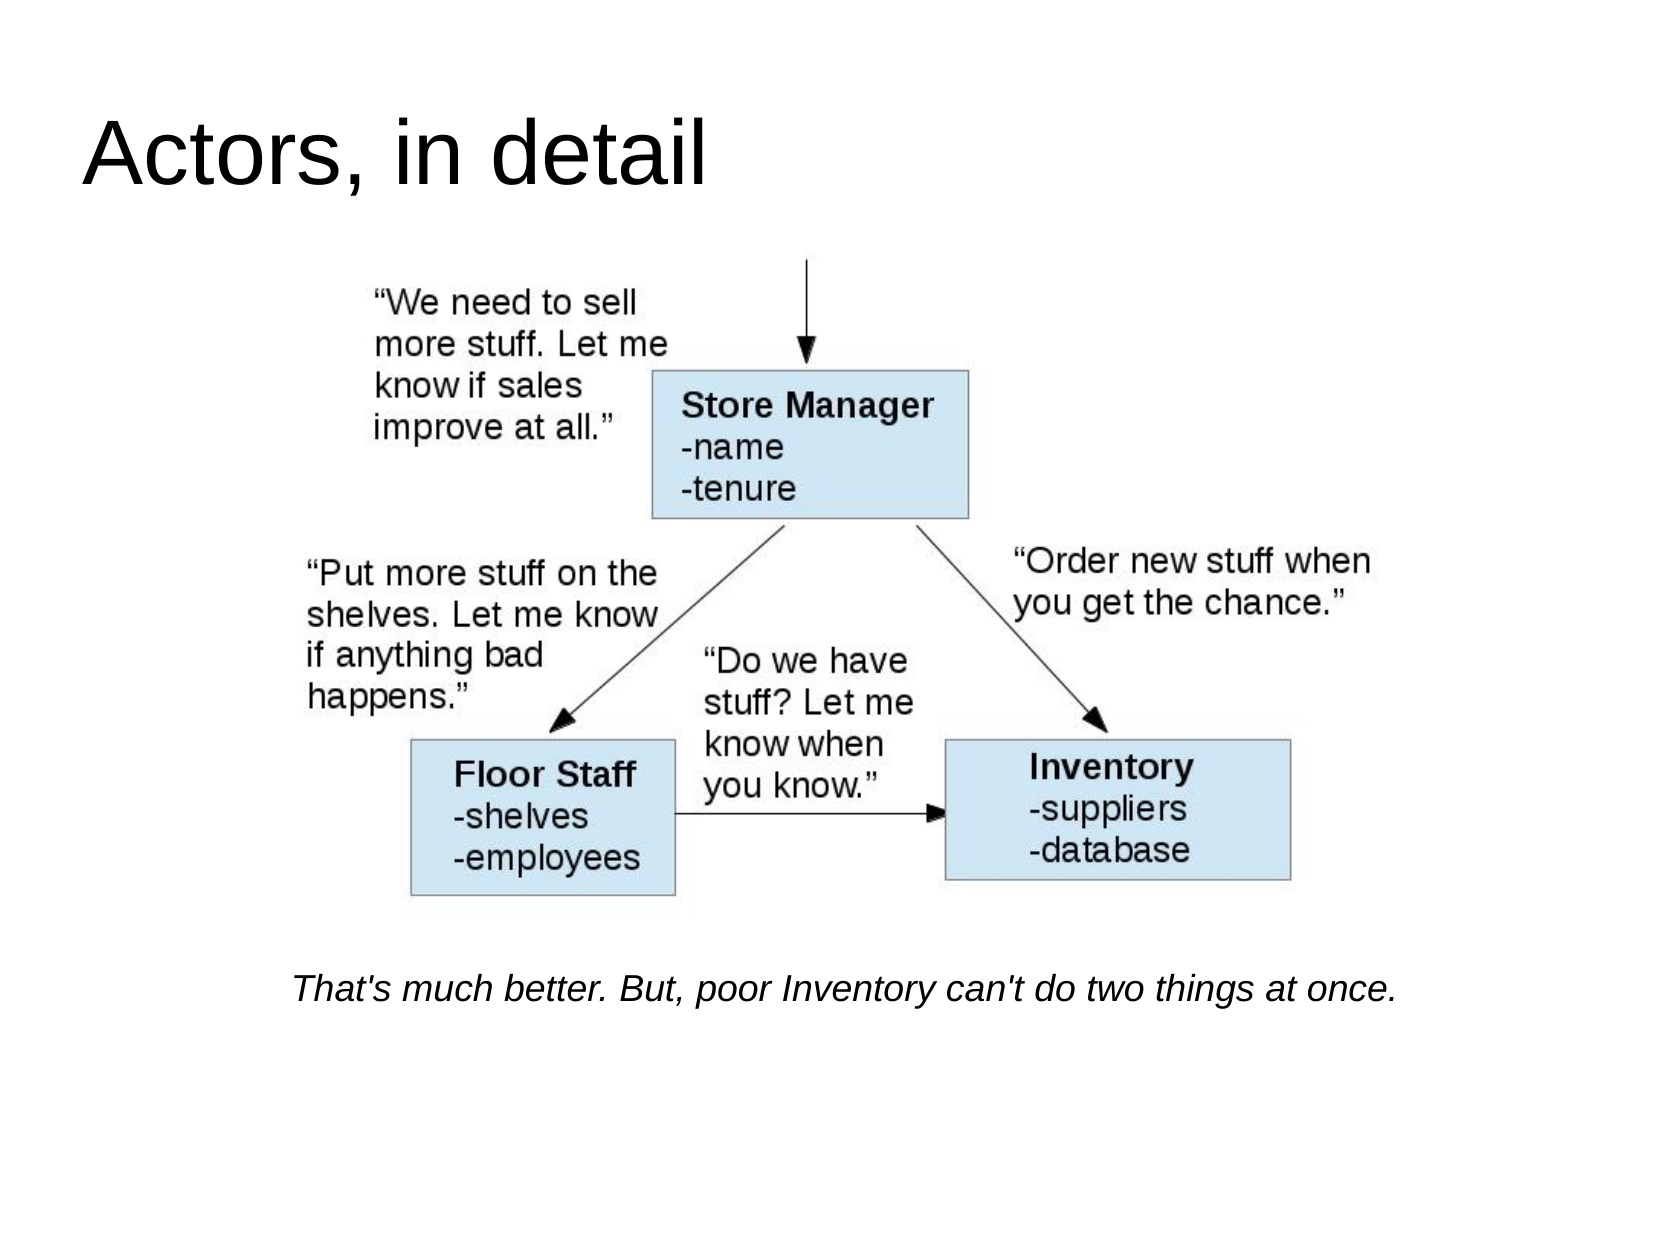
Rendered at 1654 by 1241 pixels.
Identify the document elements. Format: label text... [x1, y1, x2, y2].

text_box That's much better. But, poor Inventory can't do two things at once. [276, 960, 1522, 1017]
title Actors, in detail [82, 49, 1571, 257]
picture [206, 201, 1452, 1087]
